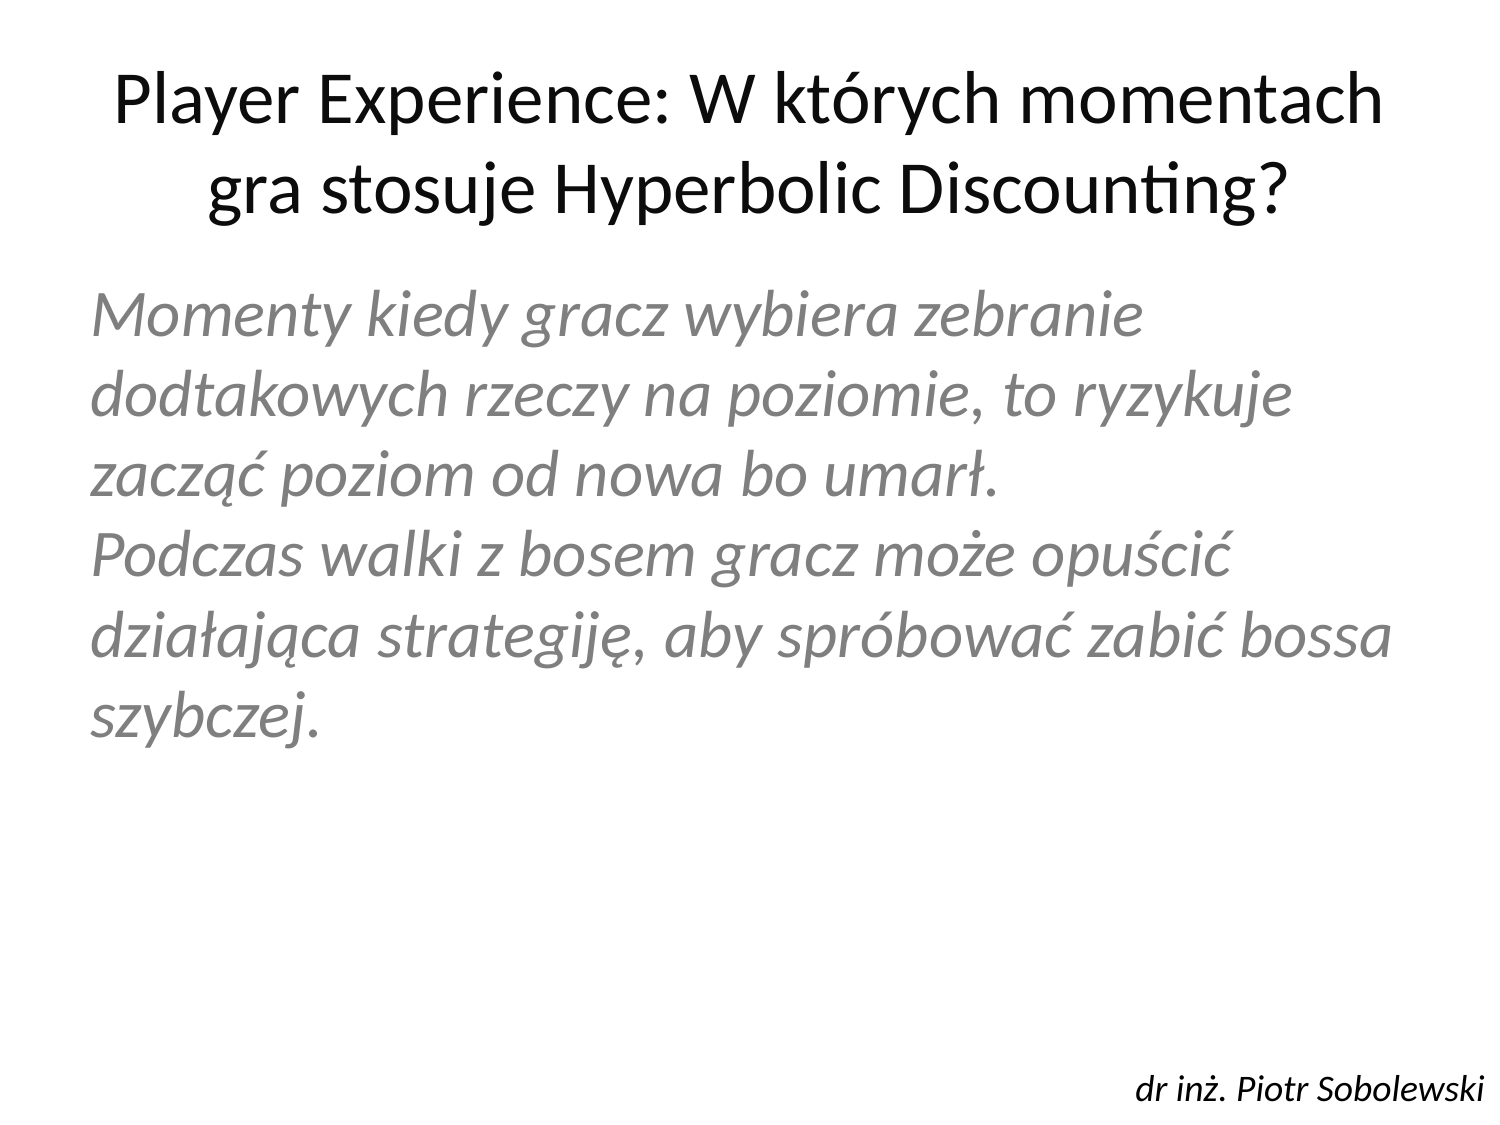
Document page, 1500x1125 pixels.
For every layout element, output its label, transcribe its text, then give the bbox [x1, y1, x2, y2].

title Player Experience: W których momentach gra stosuje Hyperbolic Discounting? [75, 45, 1425, 233]
list Momenty kiedy gracz wybiera zebranie dodtakowych rzeczy na poziomie, to ryzykuje zacząć poziom od nowa bo umarł. Podczas walki z bosem gracz może opuścić działająca strategiję, aby spróbować zabić bossa szybczej. [75, 262, 1425, 1005]
text_box dr inż. Piotr Sobolewski [823, 1049, 1500, 1125]
